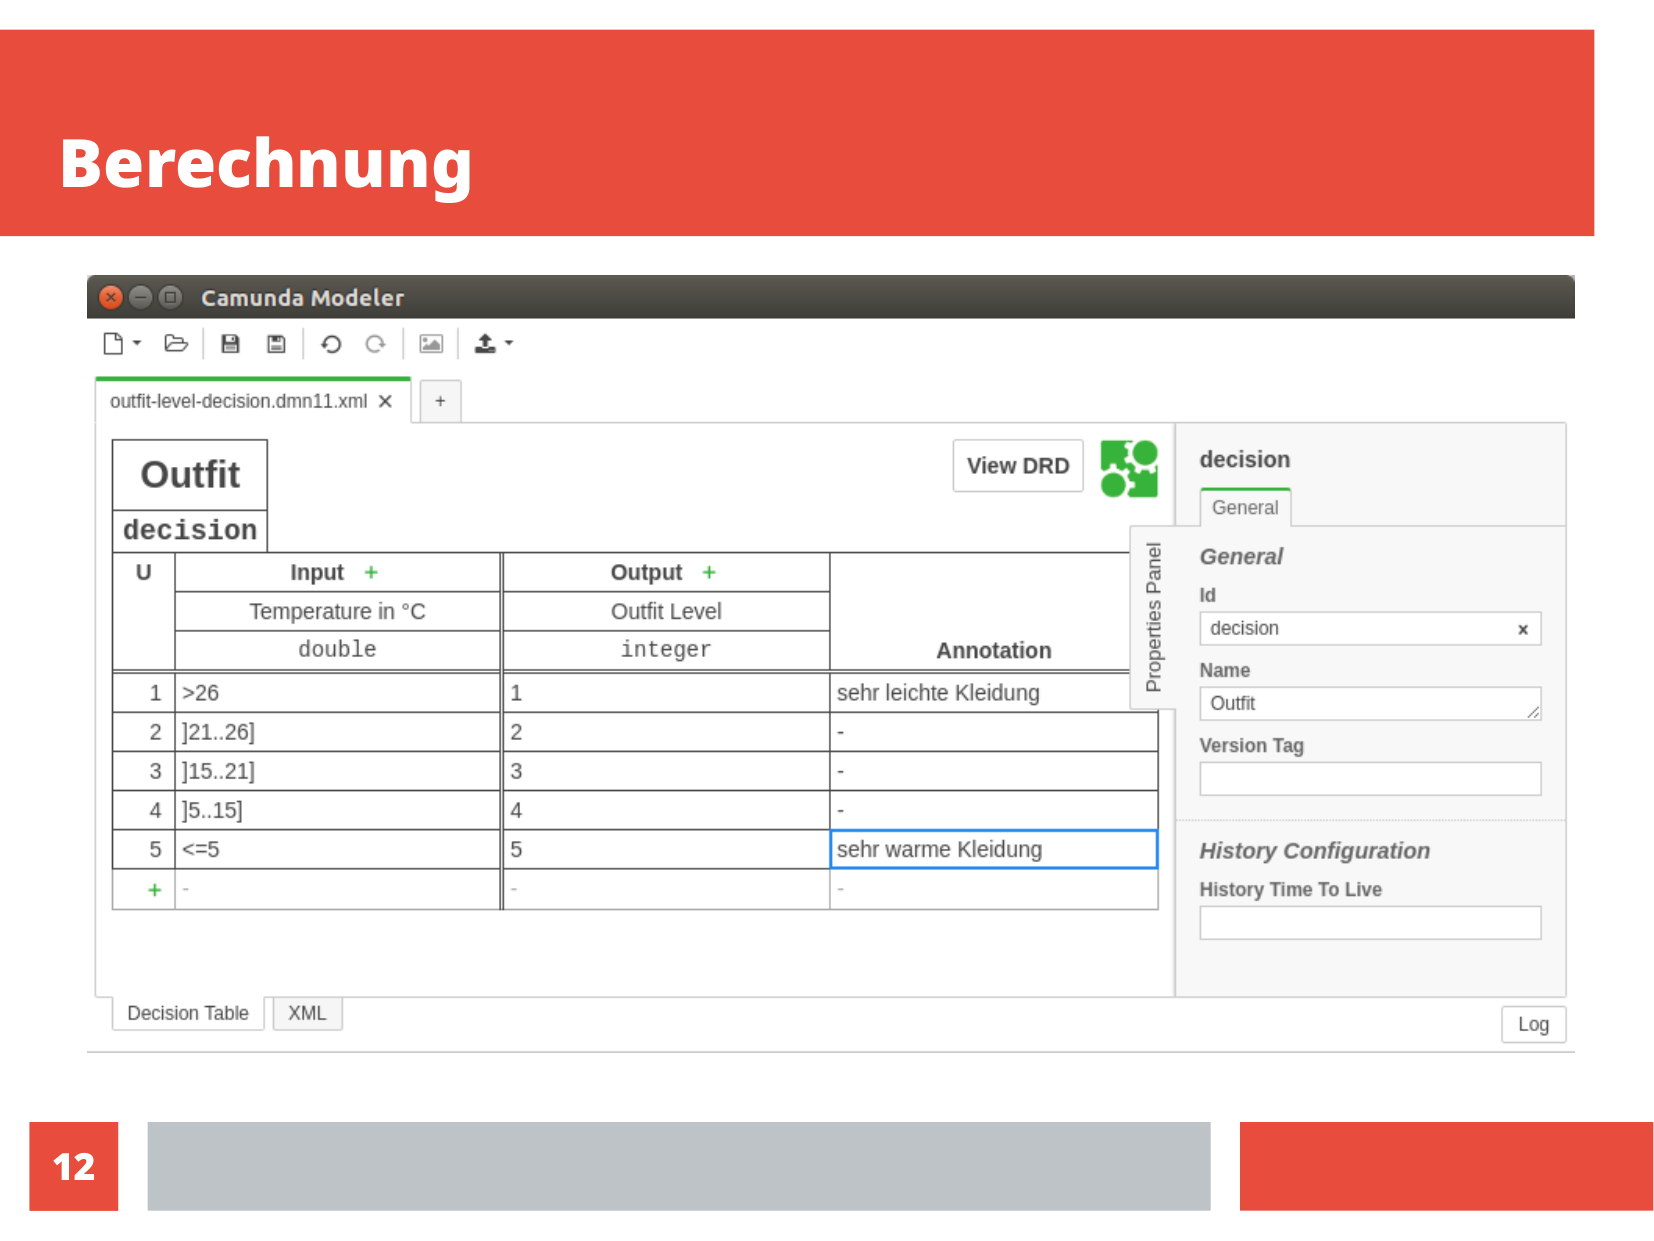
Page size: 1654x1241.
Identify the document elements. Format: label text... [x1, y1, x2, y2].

picture [87, 275, 1575, 1053]
title Berechnung [59, 59, 1595, 207]
